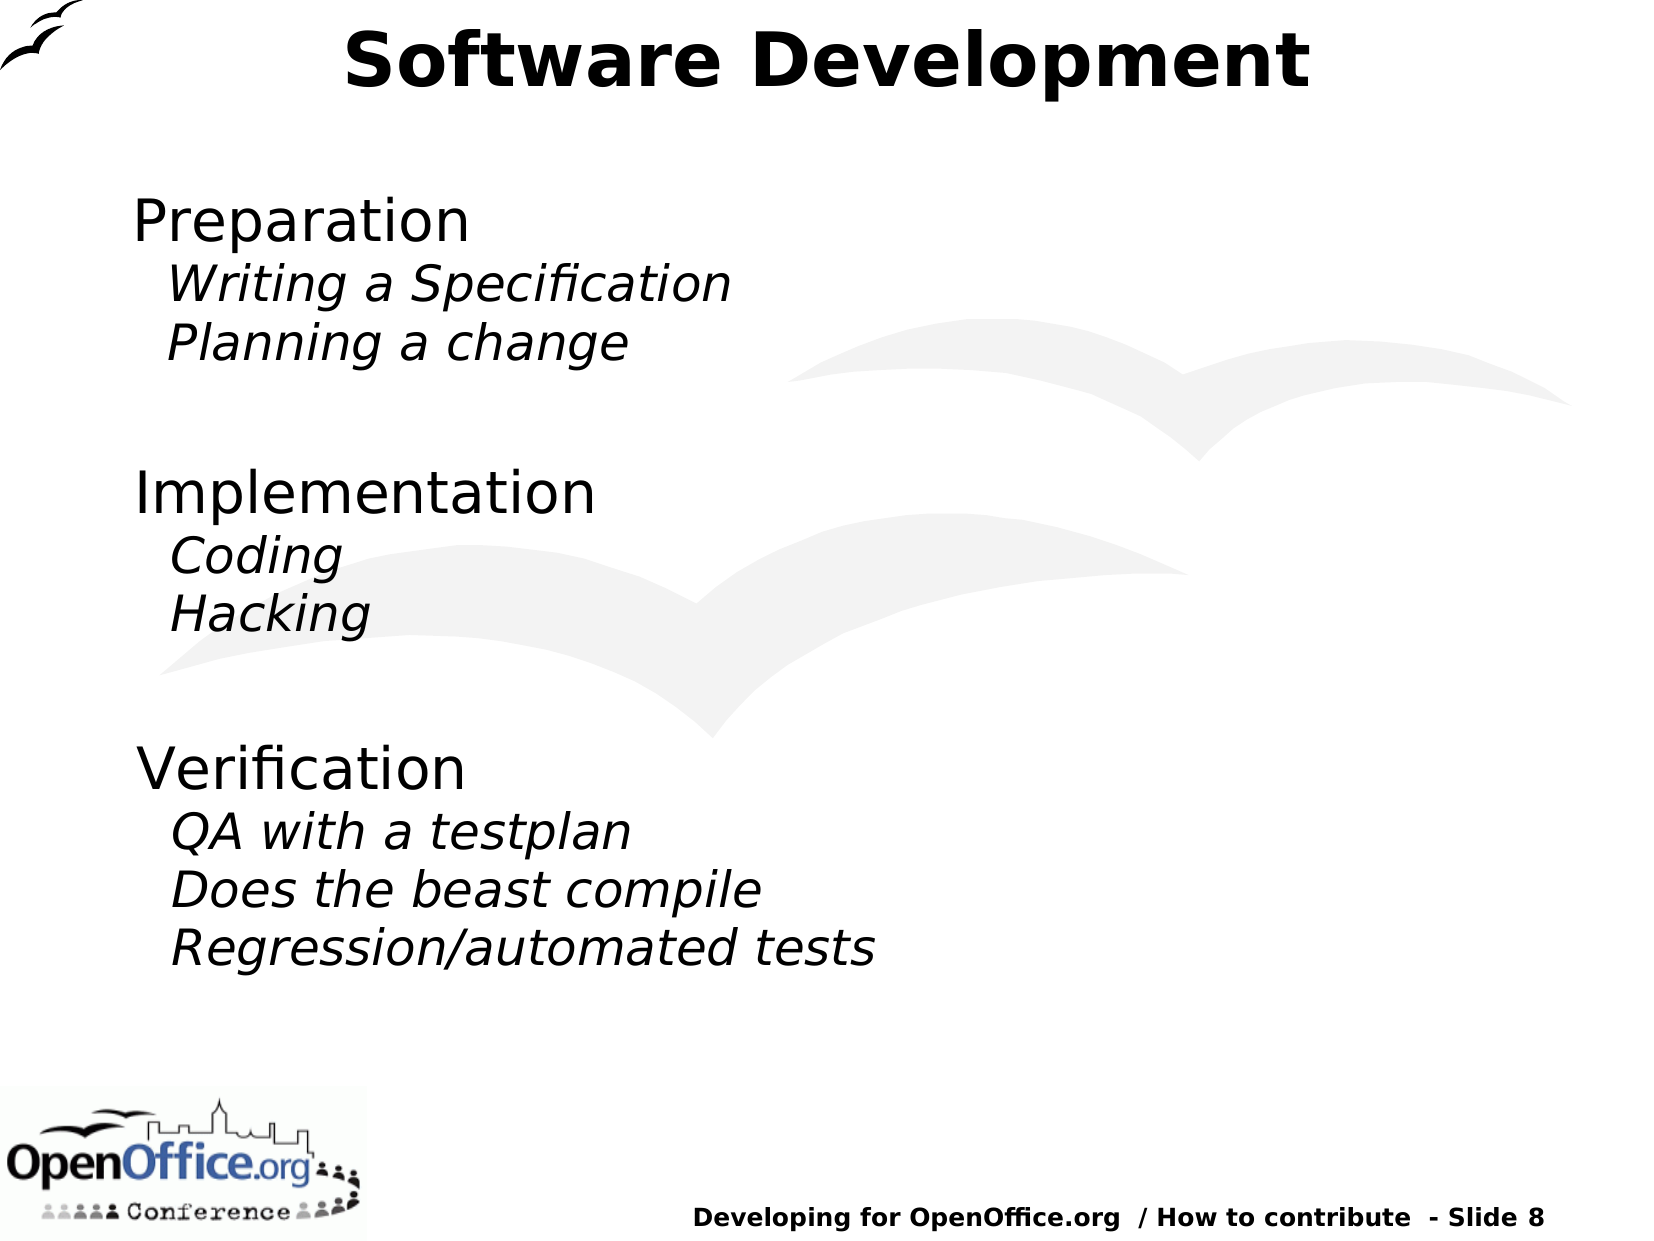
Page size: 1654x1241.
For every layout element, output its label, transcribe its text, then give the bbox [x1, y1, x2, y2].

title Software Development [0, 0, 1654, 121]
text_box Preparation Writing a Specification Planning a change [96, 187, 1531, 432]
picture [0, 1086, 367, 1241]
text_box Verification QA with a testplan Does the beast compile Regression/automated tests [100, 735, 1541, 1014]
text_box Implementation Coding Hacking [99, 459, 1525, 713]
